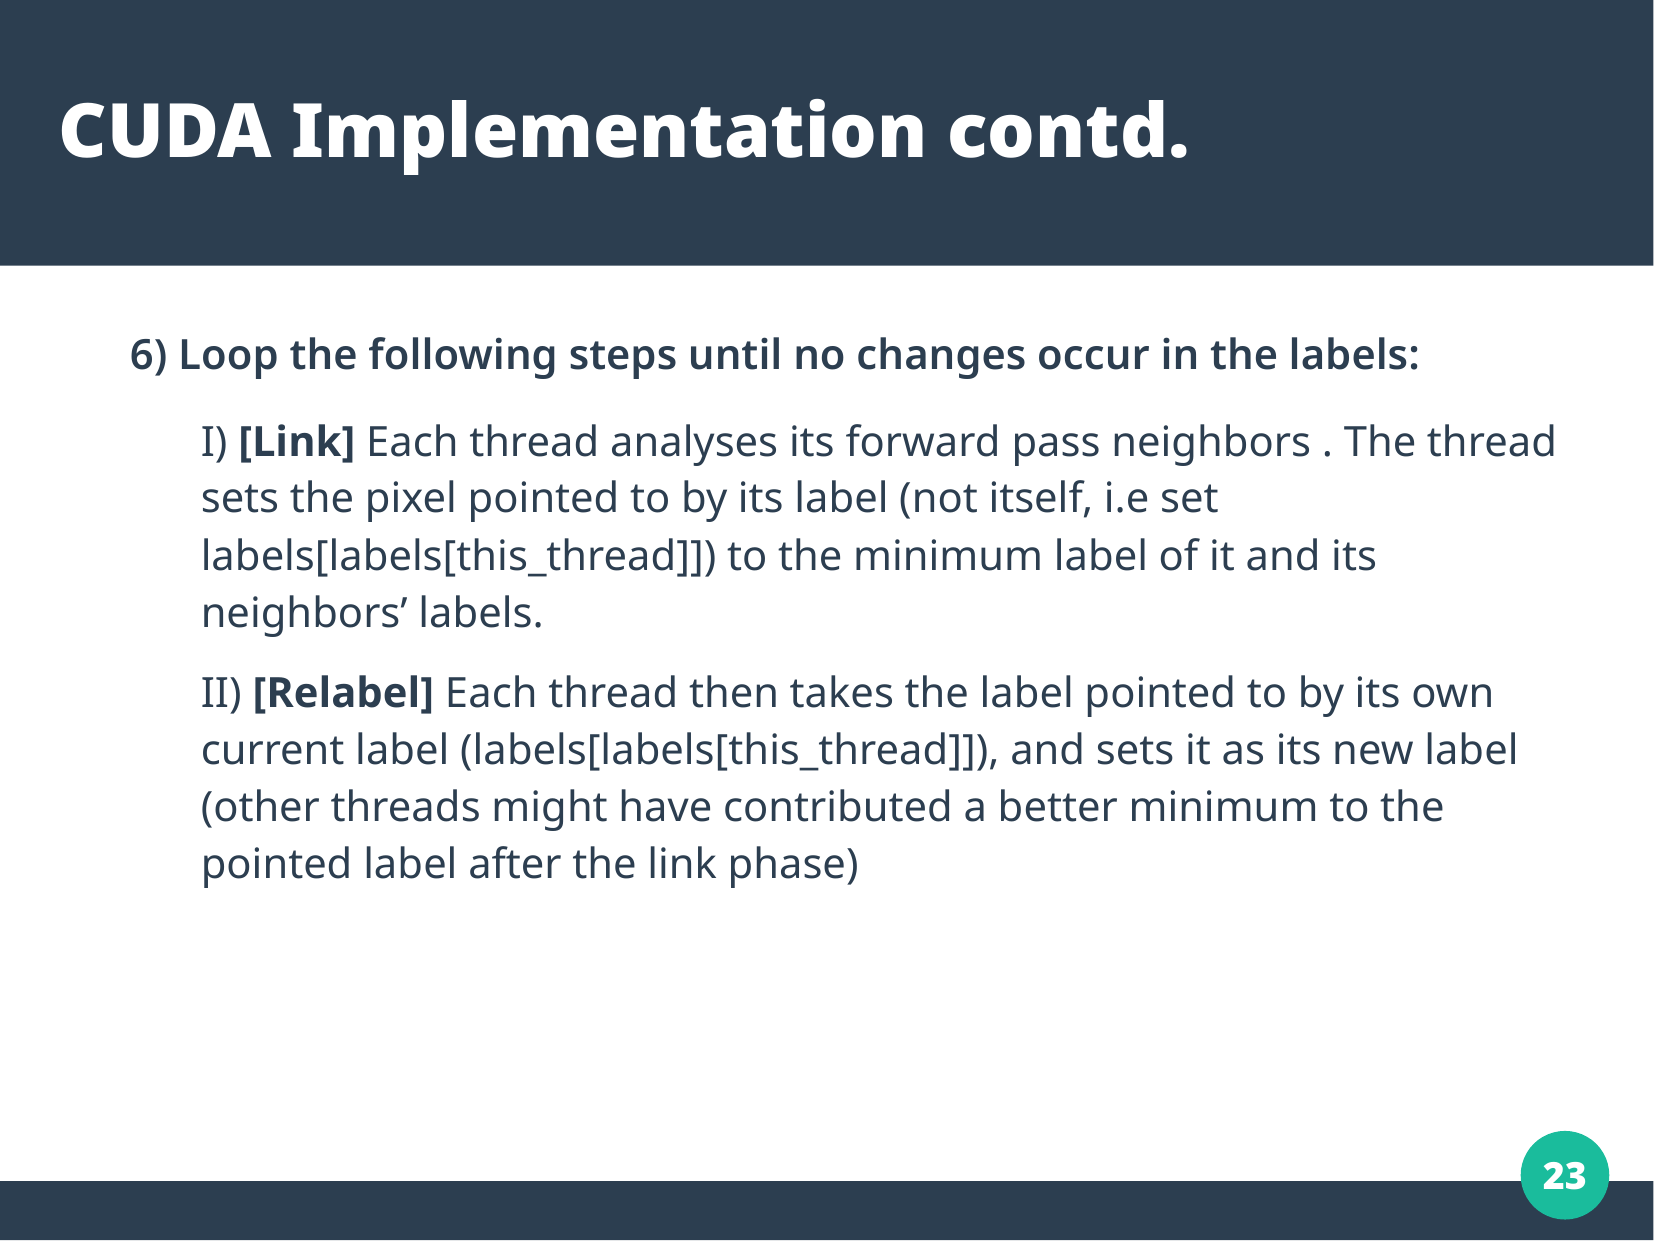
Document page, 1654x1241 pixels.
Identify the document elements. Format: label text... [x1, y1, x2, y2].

list 6) Loop the following steps until no changes occur in the labels: I) [Link] Each thread analyses its forward pass neighbors . The thread sets the pixel pointed to by its label (not itself, i.e set labels[labels[this_thread]]) to the minimum label of it and its neighbors’ labels. II) [Relabel] Each thread then takes the label pointed to by its own current label (labels[labels[this_thread]]), and sets it as its new label (other threads might have contributed a better minimum to the pointed label after the link phase) [59, 324, 1595, 1152]
title CUDA Implementation contd. [59, 49, 1595, 207]
